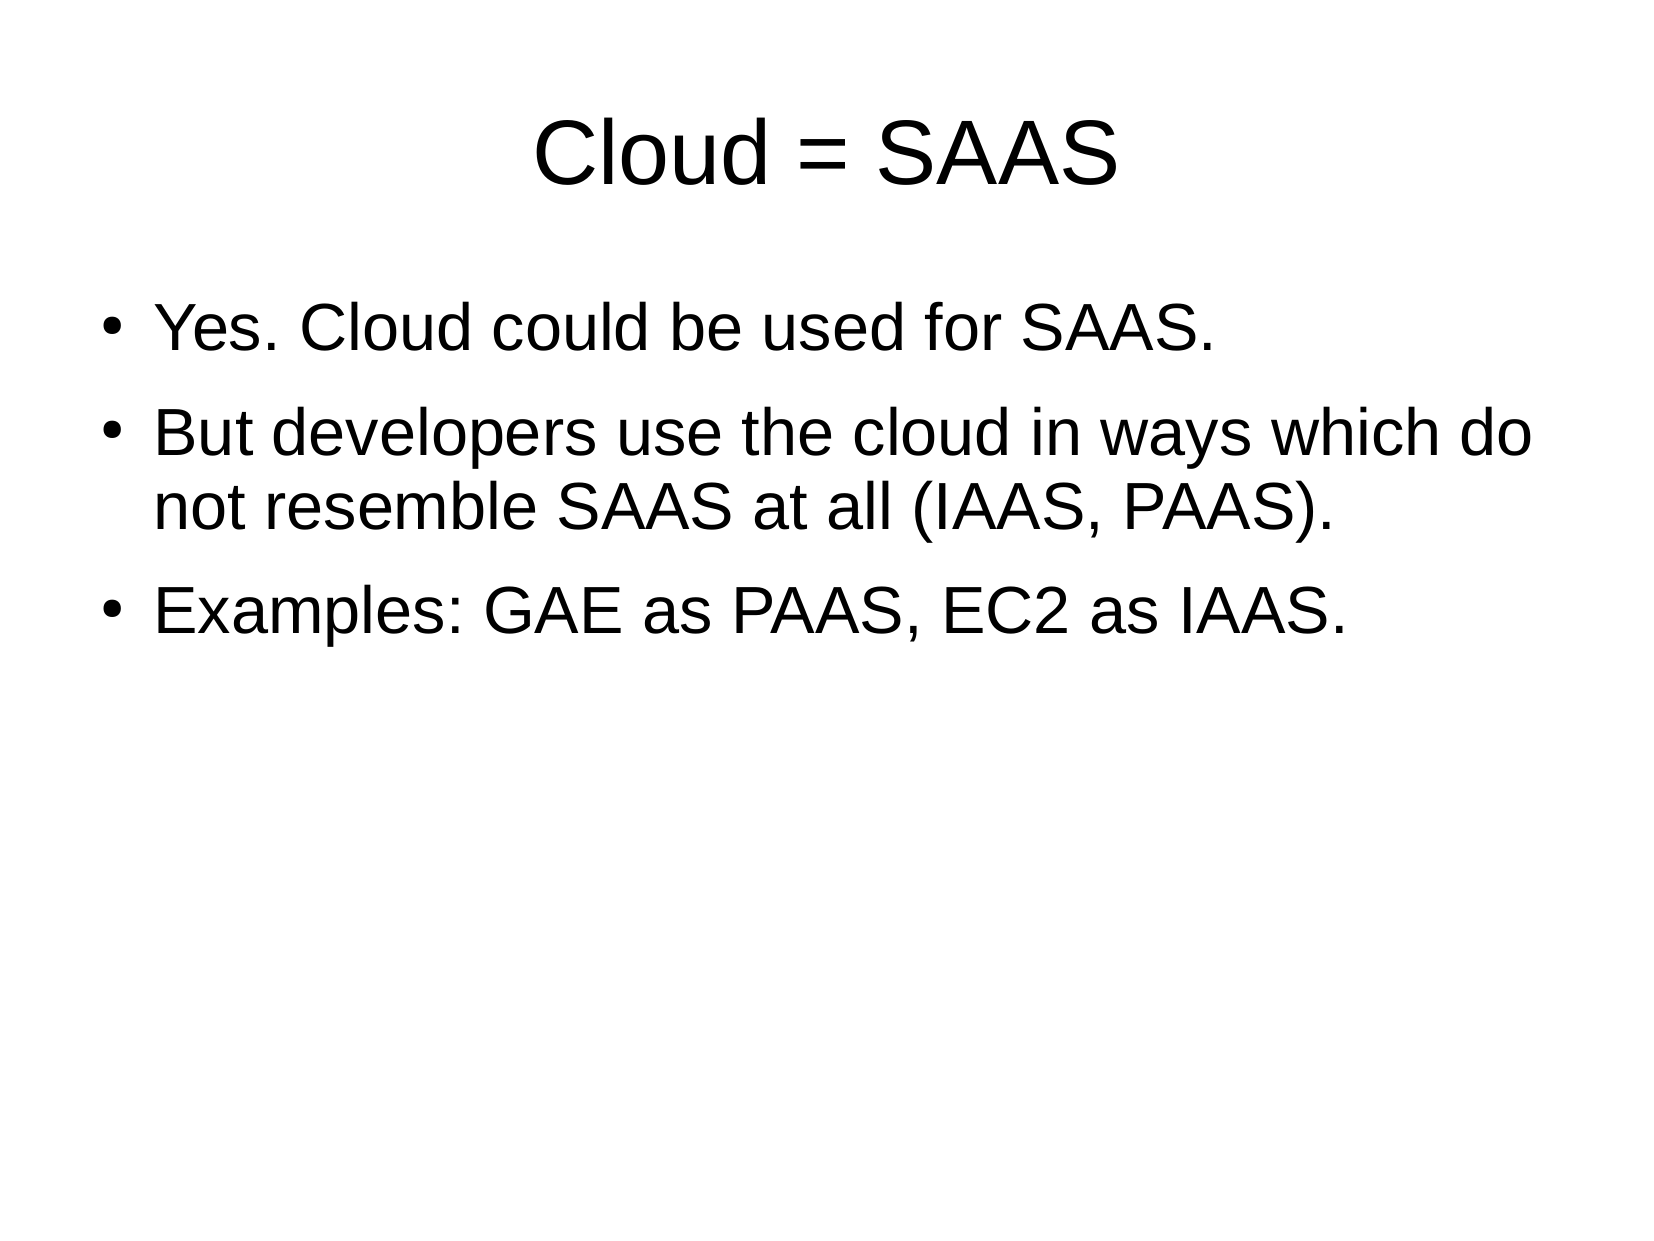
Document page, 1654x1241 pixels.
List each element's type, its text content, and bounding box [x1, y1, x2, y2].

list Yes. Cloud could be used for SAAS. But developers use the cloud in ways which do not resemble SAAS at all (IAAS, PAAS). Examples: GAE as PAAS, EC2 as IAAS. [82, 290, 1538, 1010]
title Cloud = SAAS [82, 49, 1571, 257]
